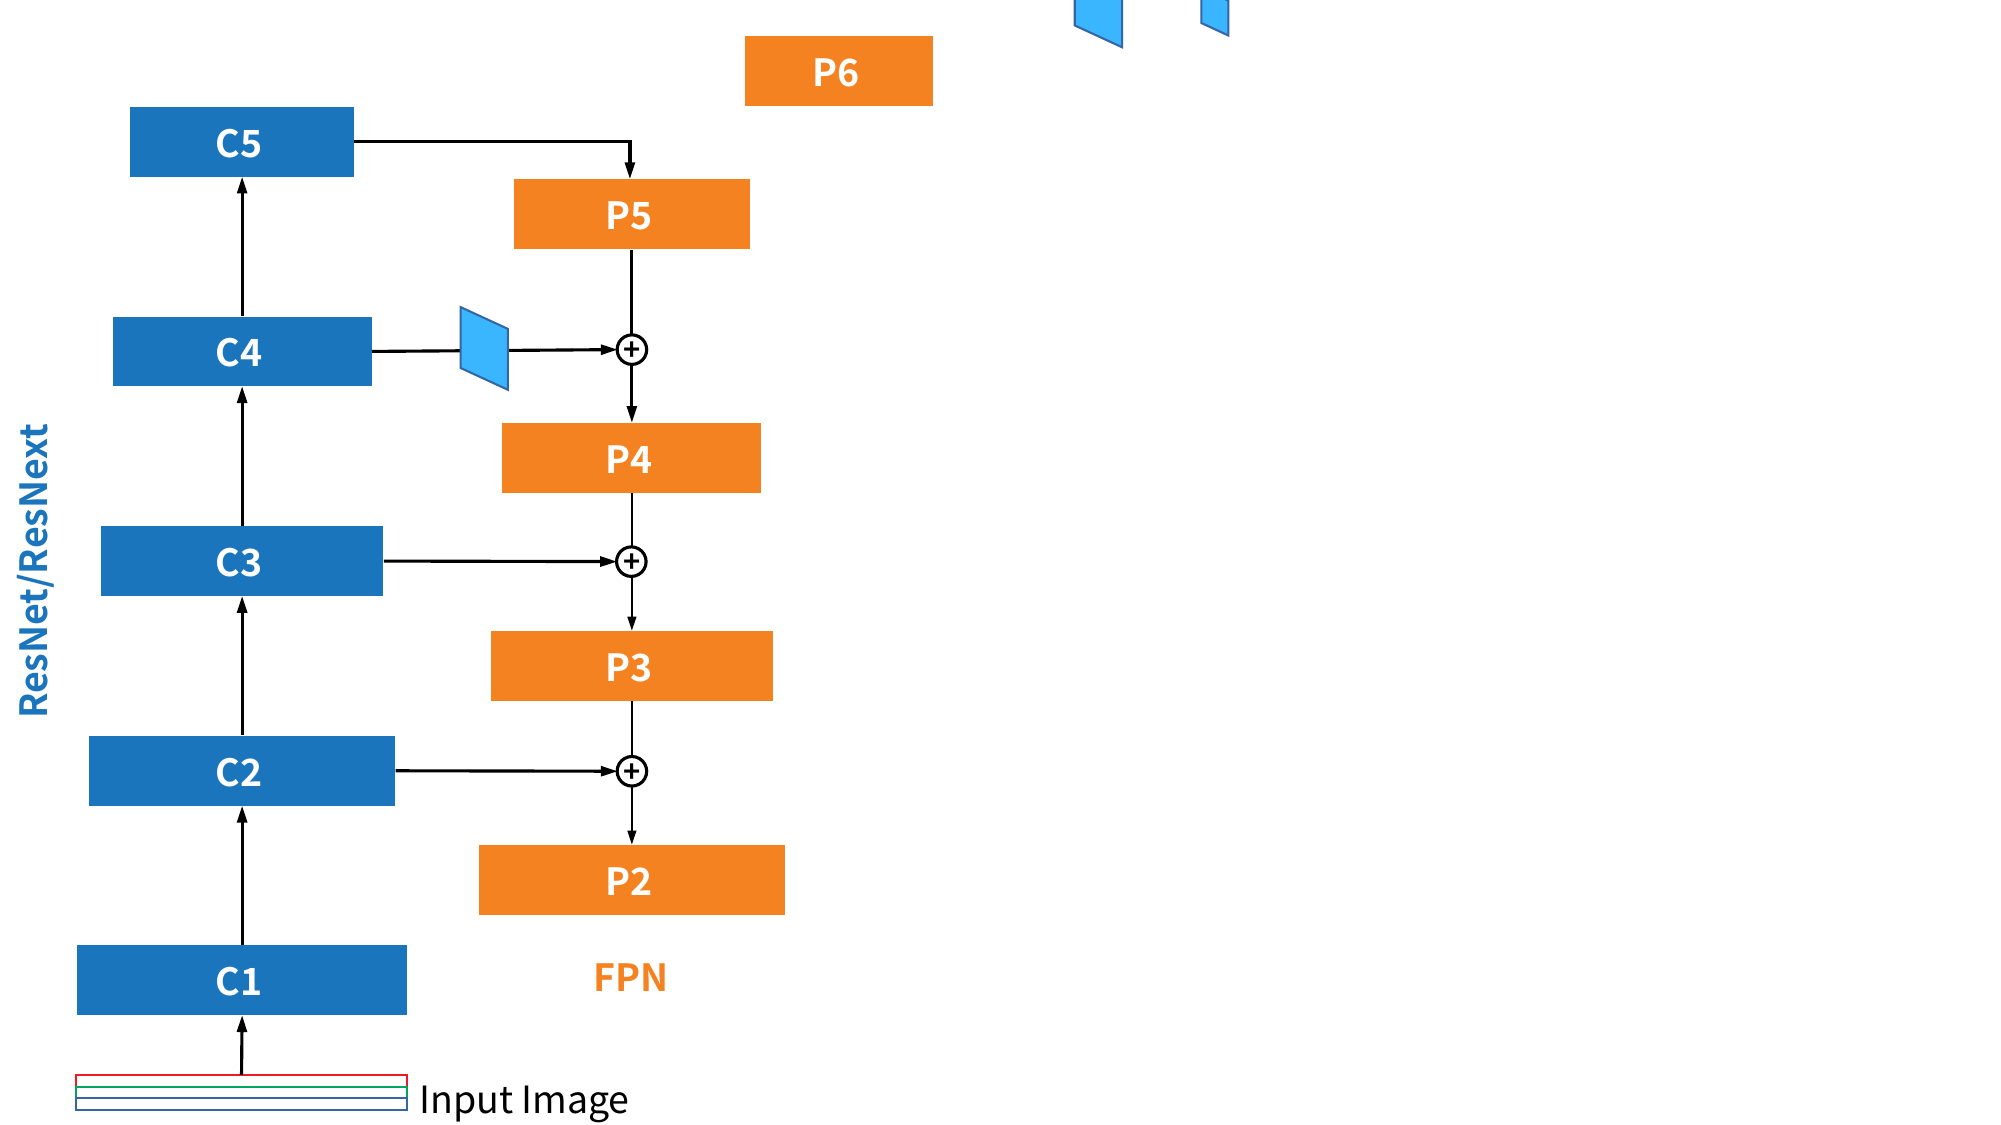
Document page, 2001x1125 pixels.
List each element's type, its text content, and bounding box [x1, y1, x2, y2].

text_box C1 [201, 944, 278, 1071]
text_box [478, 844, 786, 916]
text_box + [608, 531, 656, 590]
text_box + [608, 319, 657, 378]
text_box P4 [590, 422, 670, 493]
text_box C4 [201, 315, 278, 442]
text_box P6 [797, 35, 876, 106]
text_box [129, 106, 201, 178]
text_box [278, 944, 408, 1016]
text_box [76, 1074, 404, 1111]
text_box FPN [578, 940, 686, 1012]
text_box [278, 525, 384, 597]
text_box [278, 735, 396, 807]
text_box P3 [590, 630, 670, 701]
text_box Input Image [404, 1062, 650, 1125]
text_box [1074, 0, 1123, 48]
text_box [278, 316, 373, 387]
text_box [123, 525, 201, 597]
text_box [633, 422, 762, 494]
text_box [490, 630, 631, 702]
text_box [513, 178, 751, 250]
text_box [501, 422, 631, 494]
text_box [460, 307, 508, 390]
text_box [1201, 0, 1229, 36]
text_box + [608, 741, 657, 800]
text_box [88, 735, 201, 807]
text_box ResNet/ResNext [0, 402, 123, 734]
text_box [633, 630, 774, 702]
text_box P5 [590, 178, 670, 249]
text_box [76, 944, 201, 1016]
text_box [112, 316, 201, 387]
text_box [278, 106, 355, 178]
text_box C5 [201, 106, 278, 233]
text_box [744, 35, 934, 107]
text_box C2 [201, 735, 278, 862]
text_box P2 [590, 844, 670, 915]
text_box C3 [201, 525, 278, 652]
